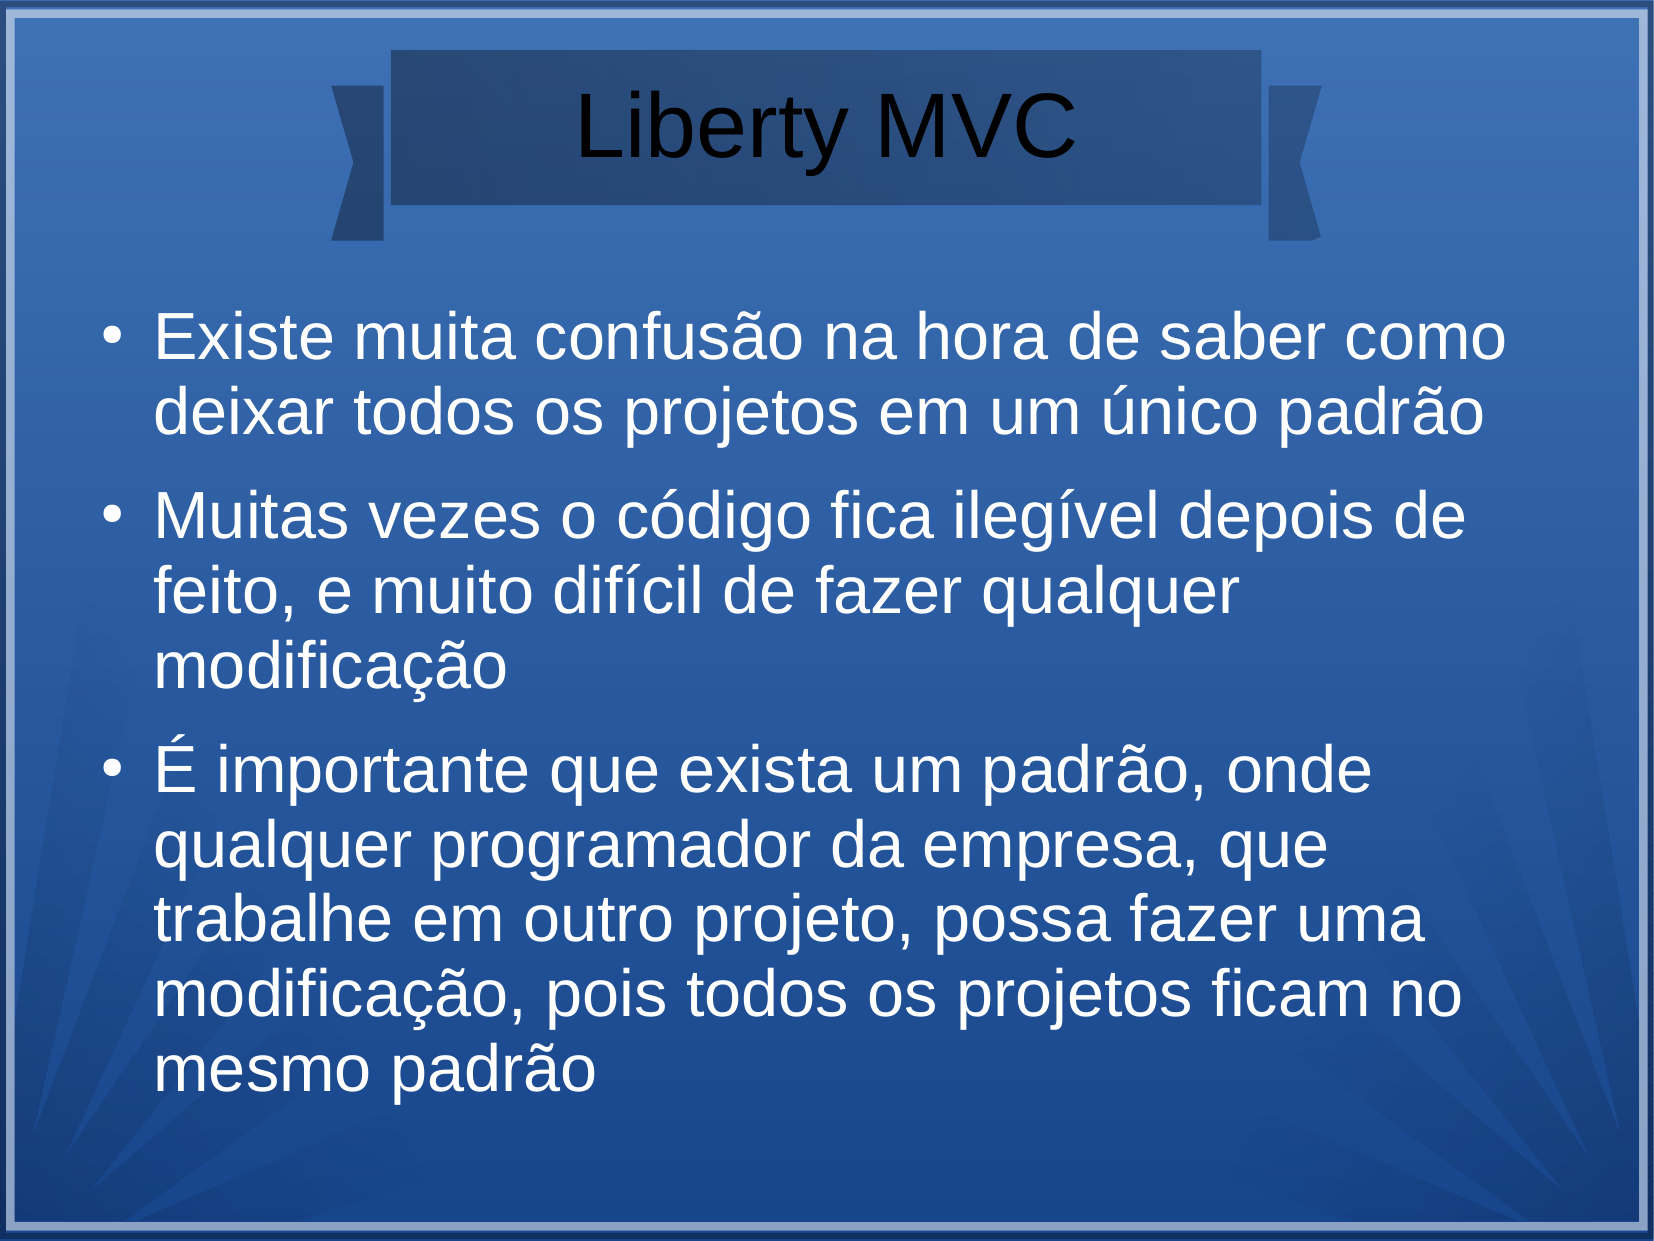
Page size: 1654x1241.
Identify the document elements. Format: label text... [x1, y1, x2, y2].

title Liberty MVC [389, 47, 1264, 205]
list Existe muita confusão na hora de saber como deixar todos os projetos em um único padrão Muitas vezes o código fica ilegível depois de feito, e muito difícil de fazer qualquer modificação É importante que exista um padrão, onde qualquer programador da empresa, que trabalhe em outro projeto, possa fazer uma modificação, pois todos os projetos ficam no mesmo padrão [82, 299, 1571, 1241]
